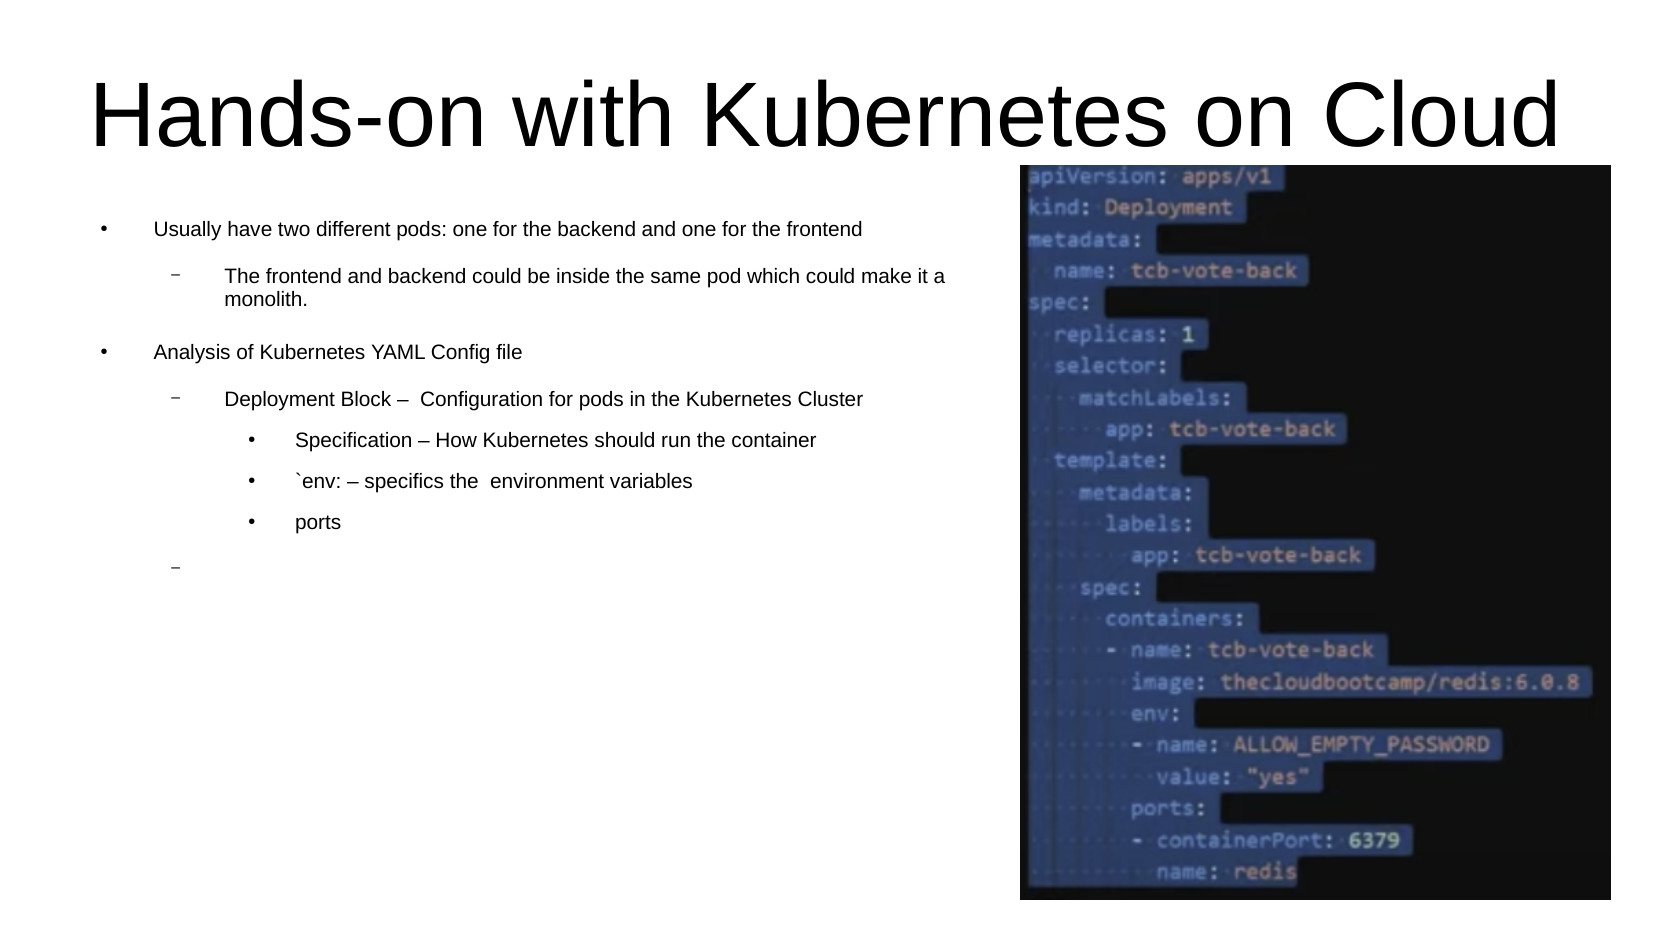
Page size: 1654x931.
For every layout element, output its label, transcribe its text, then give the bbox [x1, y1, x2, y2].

list Usually have two different pods: one for the backend and one for the frontend The frontend and backend could be inside the same pod which could make it a monolith. Analysis of Kubernetes YAML Config file Deployment Block – Configuration for pods in the Kubernetes Cluster Specification – How Kubernetes should run the container `env: – specifics the environment variables ports [82, 217, 1636, 916]
title Hands-on with Kubernetes on Cloud [82, 37, 1571, 193]
picture [1020, 165, 1611, 901]
